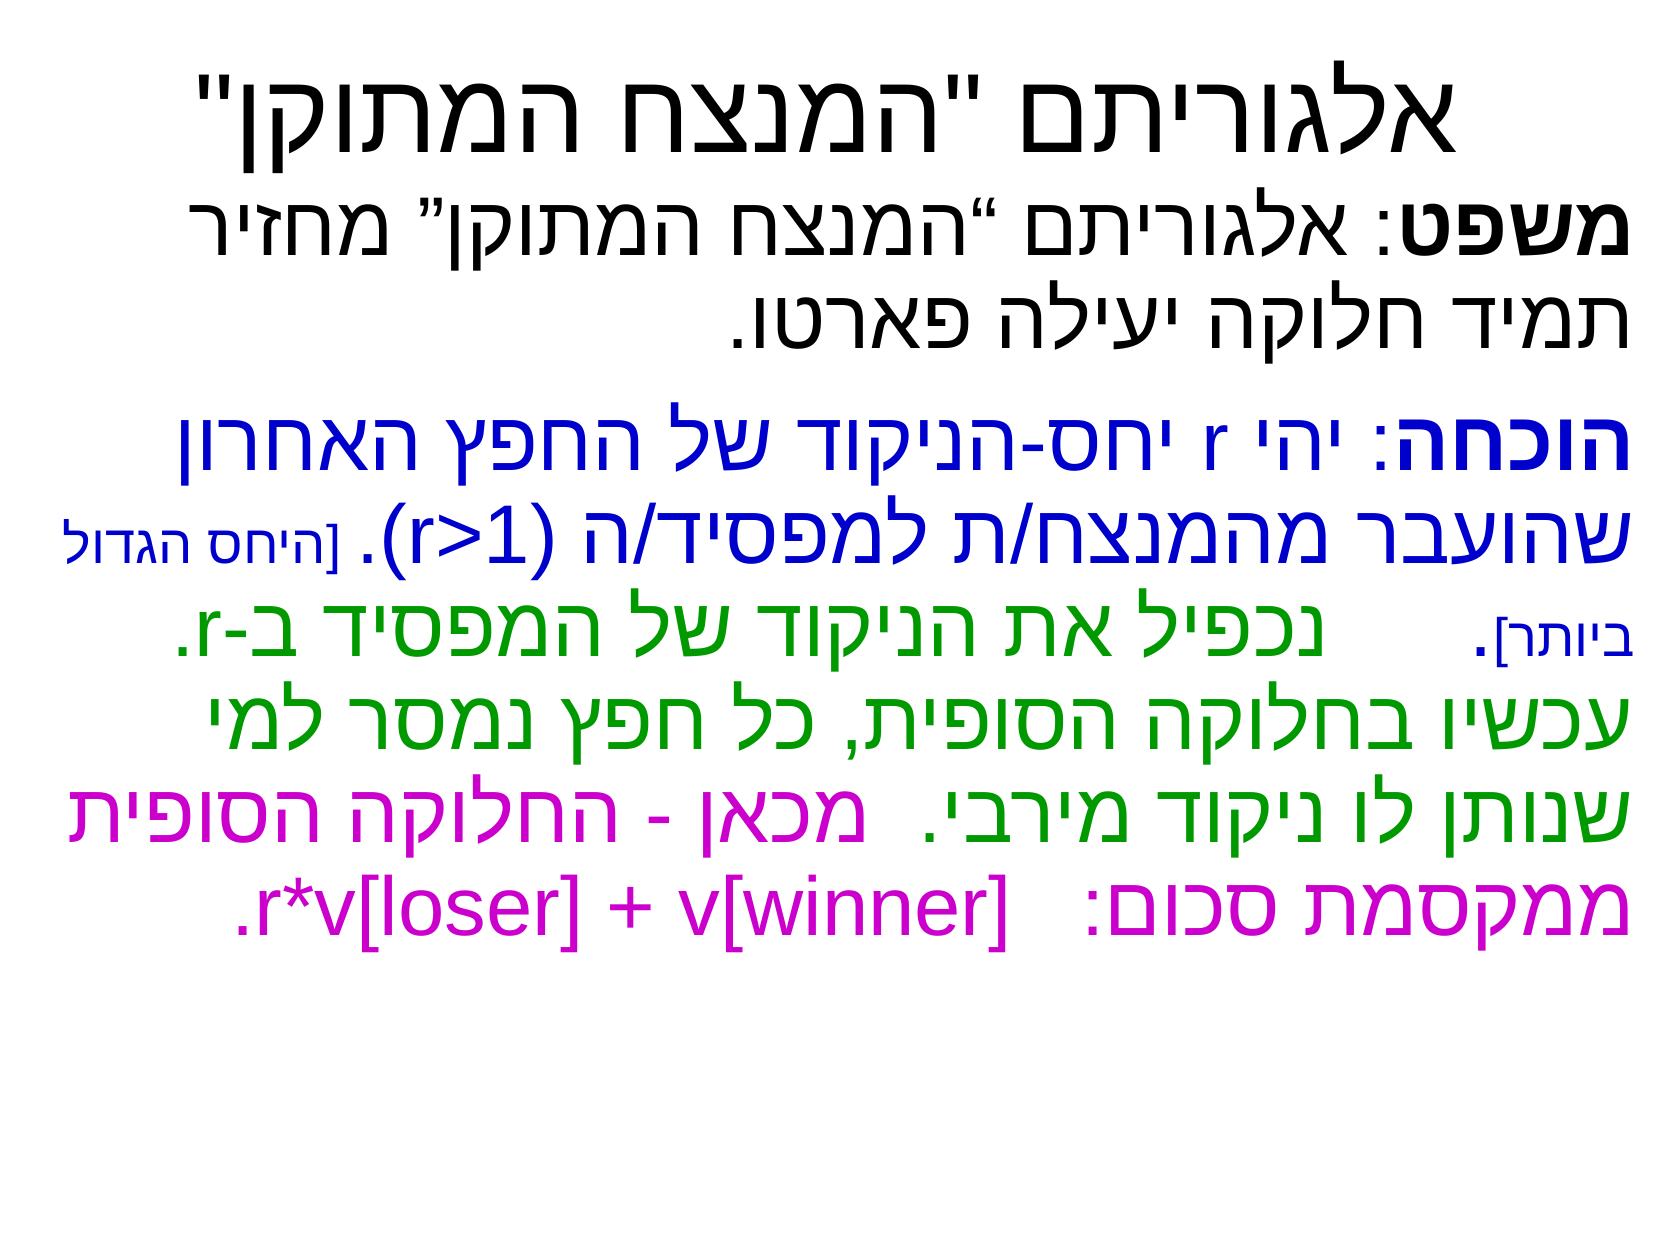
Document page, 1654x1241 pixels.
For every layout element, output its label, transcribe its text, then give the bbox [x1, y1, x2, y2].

list משפט: אלגוריתם “המנצח המתוקן” מחזיר תמיד חלוקה יעילה פארטו. הוכחה: יהי r יחס-הניקוד של החפץ האחרון שהועבר מהמנצח/ת למפסיד/ה (r>1). [היחס הגדול ביותר]. נכפיל את הניקוד של המפסיד ב-r. עכשיו בחלוקה הסופית, כל חפץ נמסר למי שנותן לו ניקוד מירבי. מכאן - החלוקה הסופית ממקסמת סכום: r*v[loser] + v[winner]. [15, 180, 1636, 1171]
title אלגוריתם "המנצח המתוקן" [0, 32, 1654, 196]
